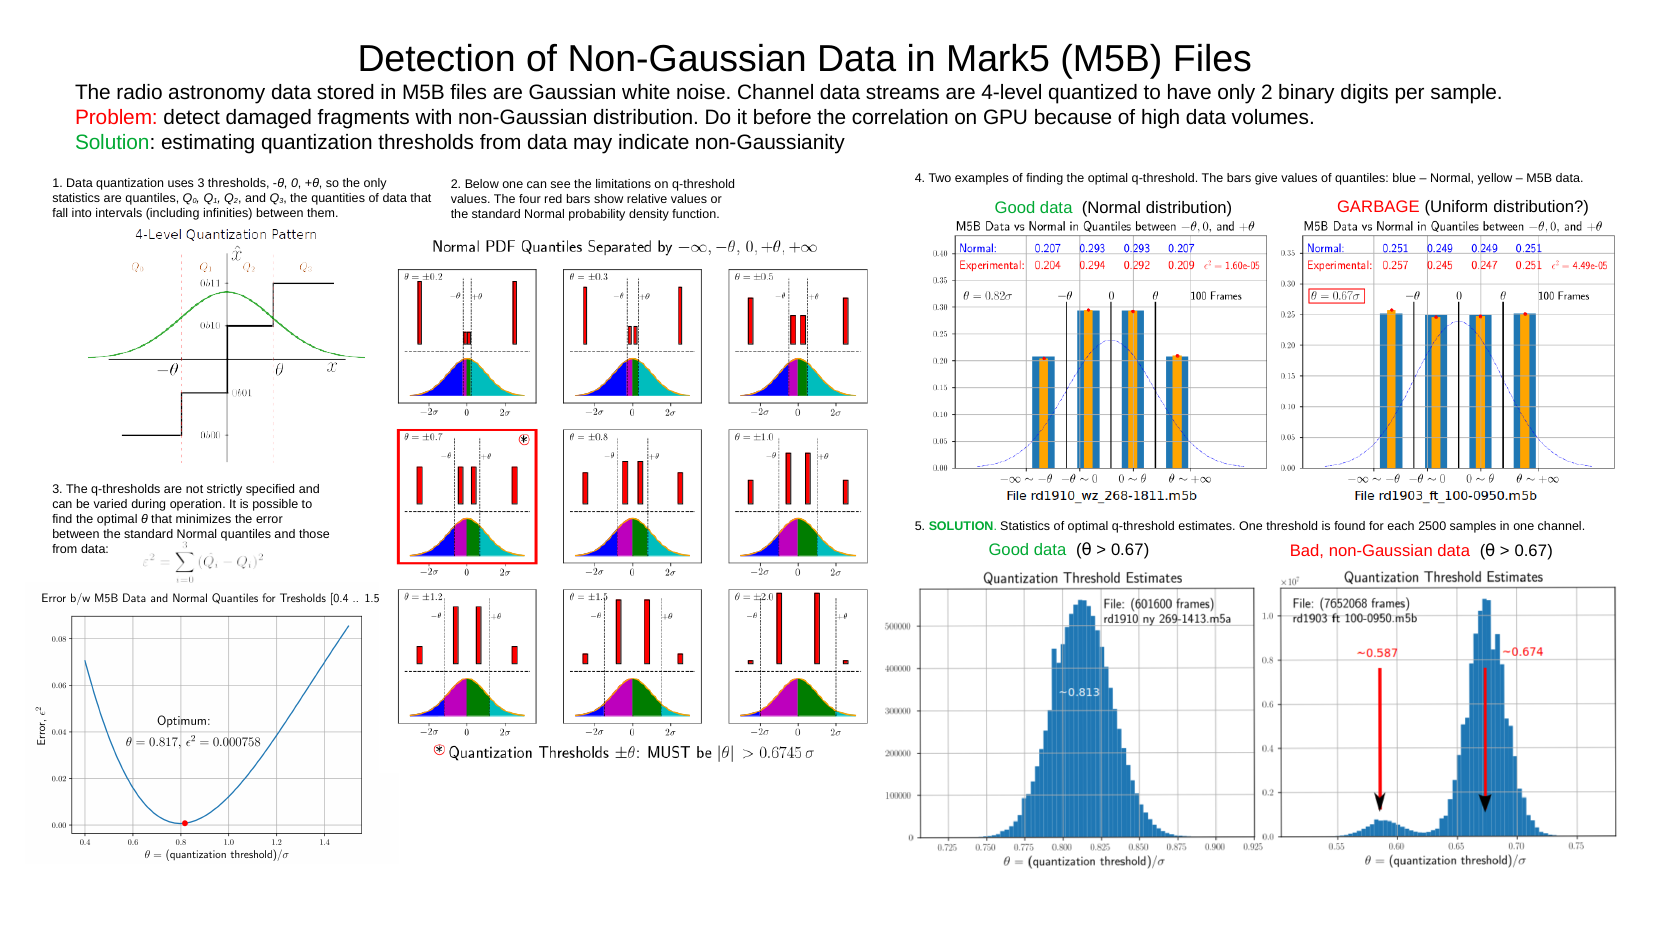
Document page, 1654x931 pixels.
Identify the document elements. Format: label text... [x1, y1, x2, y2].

text_box 4. Two examples of finding the optimal q-threshold. The bars give values of quantiles: blue – Normal, yellow – M5B data. [900, 162, 1613, 191]
text_box 2. Below one can see the limitations on q-threshold values. The four red bars show relative values or the standard Normal probability density function. [436, 168, 750, 226]
text_box Bad, non-Gaussian data (θ > 0.67) [1275, 532, 1613, 567]
subtitle The radio astronomy data stored in M5B files are Gaussian white noise. Channel data streams are 4-level quantized to have only 2 binary digits per sample. Problem: detect damaged fragments with non-Gaussian distribution. Do it before the correlation on GPU because of high data volumes. Solution: estimating quantization thresholds from data may indicate non-Gaussianity [75, 94, 1610, 168]
text_box 3. The q-thresholds are not strictly specified and can be varied during operation. It is possible to find the optimal θ that minimizes the error between the standard Normal quantiles and those from data: [37, 473, 348, 559]
text_box 5. SOLUTION. Statistics of optimal q-threshold estimates. One threshold is found for each 2500 samples in one channel. [900, 510, 1613, 539]
text_box Good data (Normal distribution) [979, 189, 1285, 225]
title Detection of Non-Gaussian Data in Mark5 (M5B) Files [82, 35, 1538, 77]
text_box GARBAGE (Uniform distribution?) [1322, 188, 1613, 227]
picture [25, 224, 1638, 894]
text_box 1. Data quantization uses 3 thresholds, -θ, 0, +θ, so the only statistics are quantiles, Q0, Q1, Q2, and Q3, the quantities of data that fall into intervals (including infinities) between them. [37, 167, 448, 230]
text_box Good data (θ > 0.67) [973, 531, 1200, 570]
picture [911, 209, 1637, 510]
